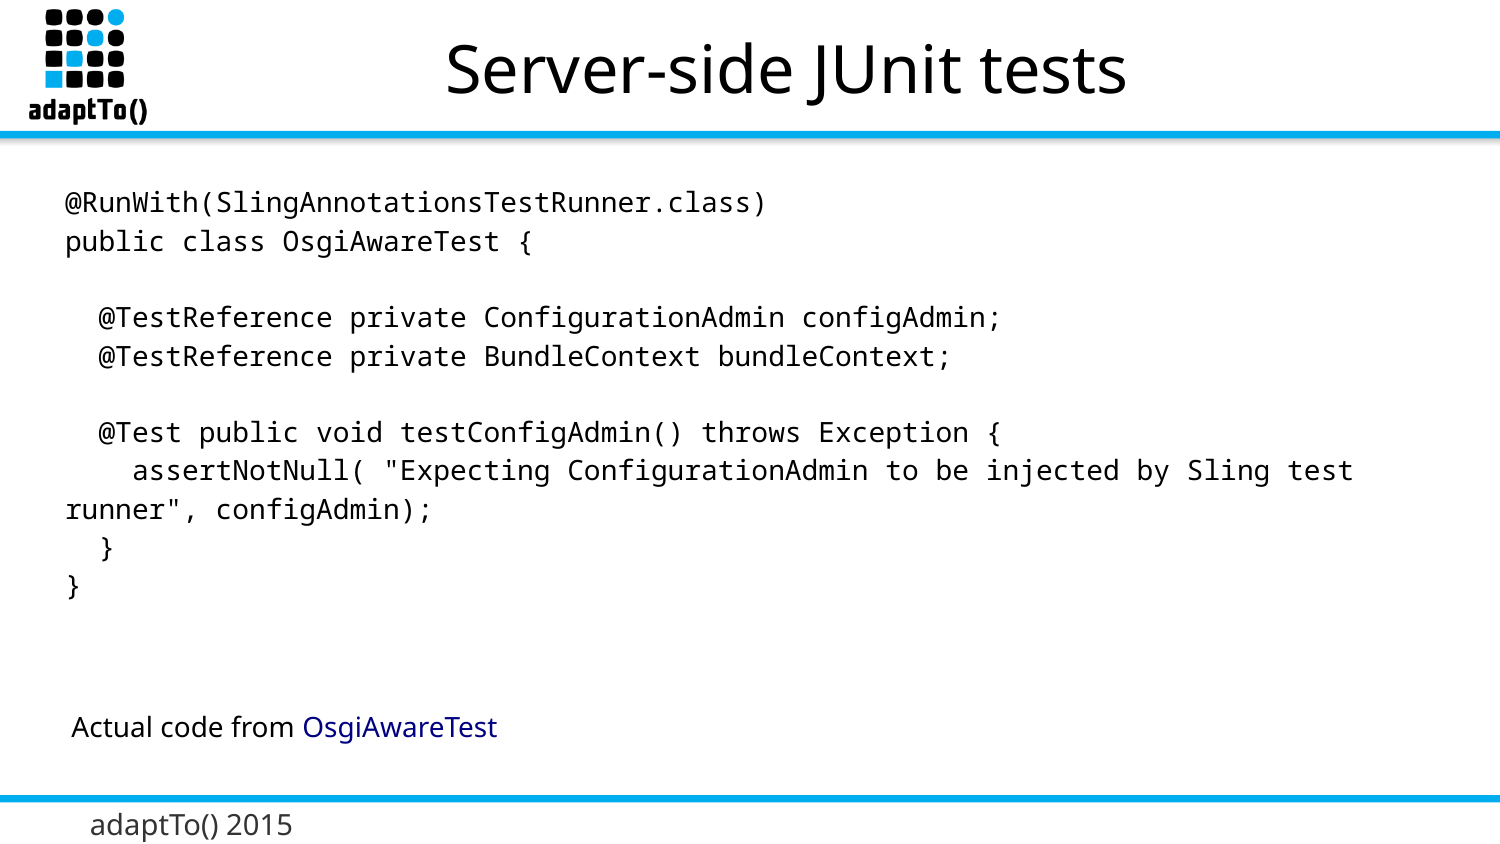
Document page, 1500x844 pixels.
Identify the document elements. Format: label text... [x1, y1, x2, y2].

picture [27, 6, 148, 126]
list @RunWith(SlingAnnotationsTestRunner.class) public class OsgiAwareTest { @TestReference private ConfigurationAdmin configAdmin; @TestReference private BundleContext bundleContext; @Test public void testConfigAdmin() throws Exception { assertNotNull( "Expecting ConfigurationAdmin to be injected by Sling test runner", configAdmin); } } Actual code from OsgiAwareTest [52, 183, 1447, 760]
title Server-side JUnit tests [150, 15, 1425, 121]
